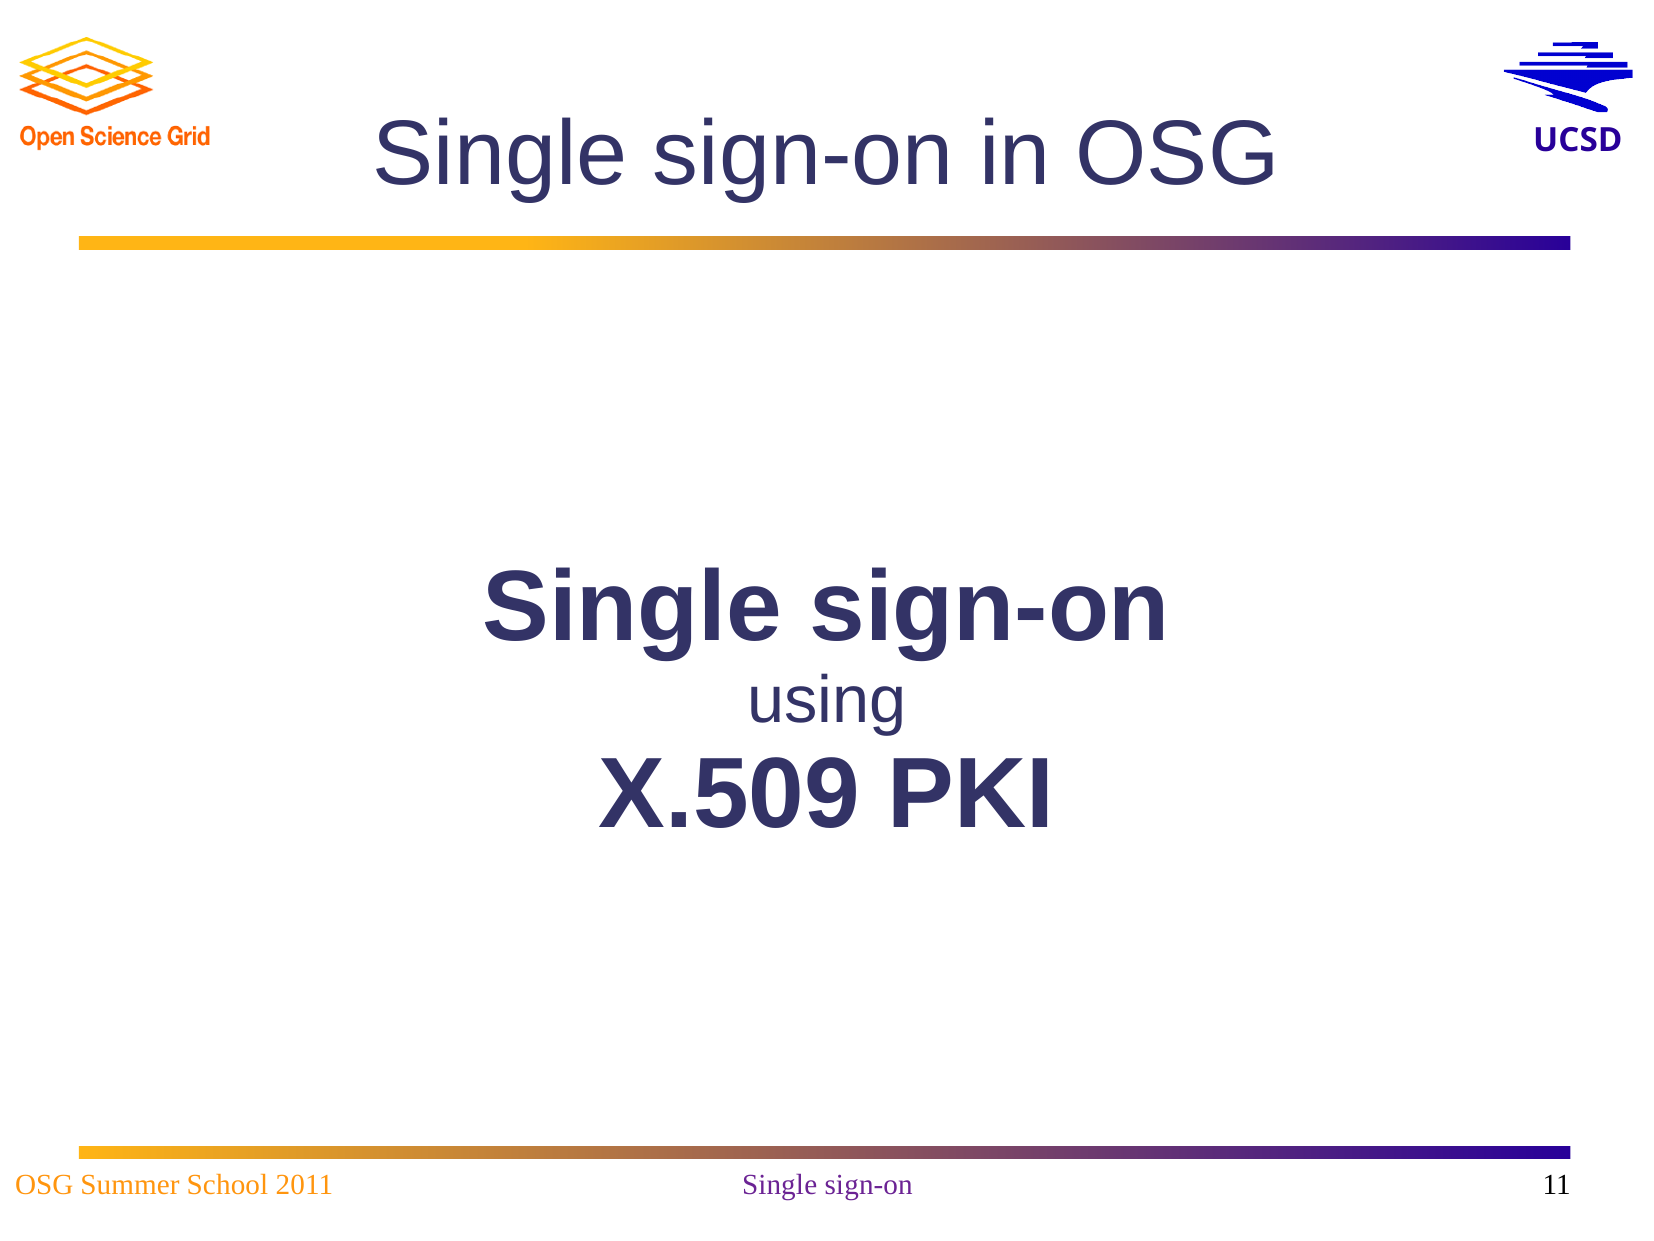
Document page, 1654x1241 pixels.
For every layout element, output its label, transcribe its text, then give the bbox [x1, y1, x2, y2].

subtitle Single sign-on using X.509 PKI [82, 290, 1571, 1109]
picture [1495, 42, 1637, 118]
title Single sign-on in OSG [82, 49, 1571, 257]
picture [0, 14, 229, 167]
